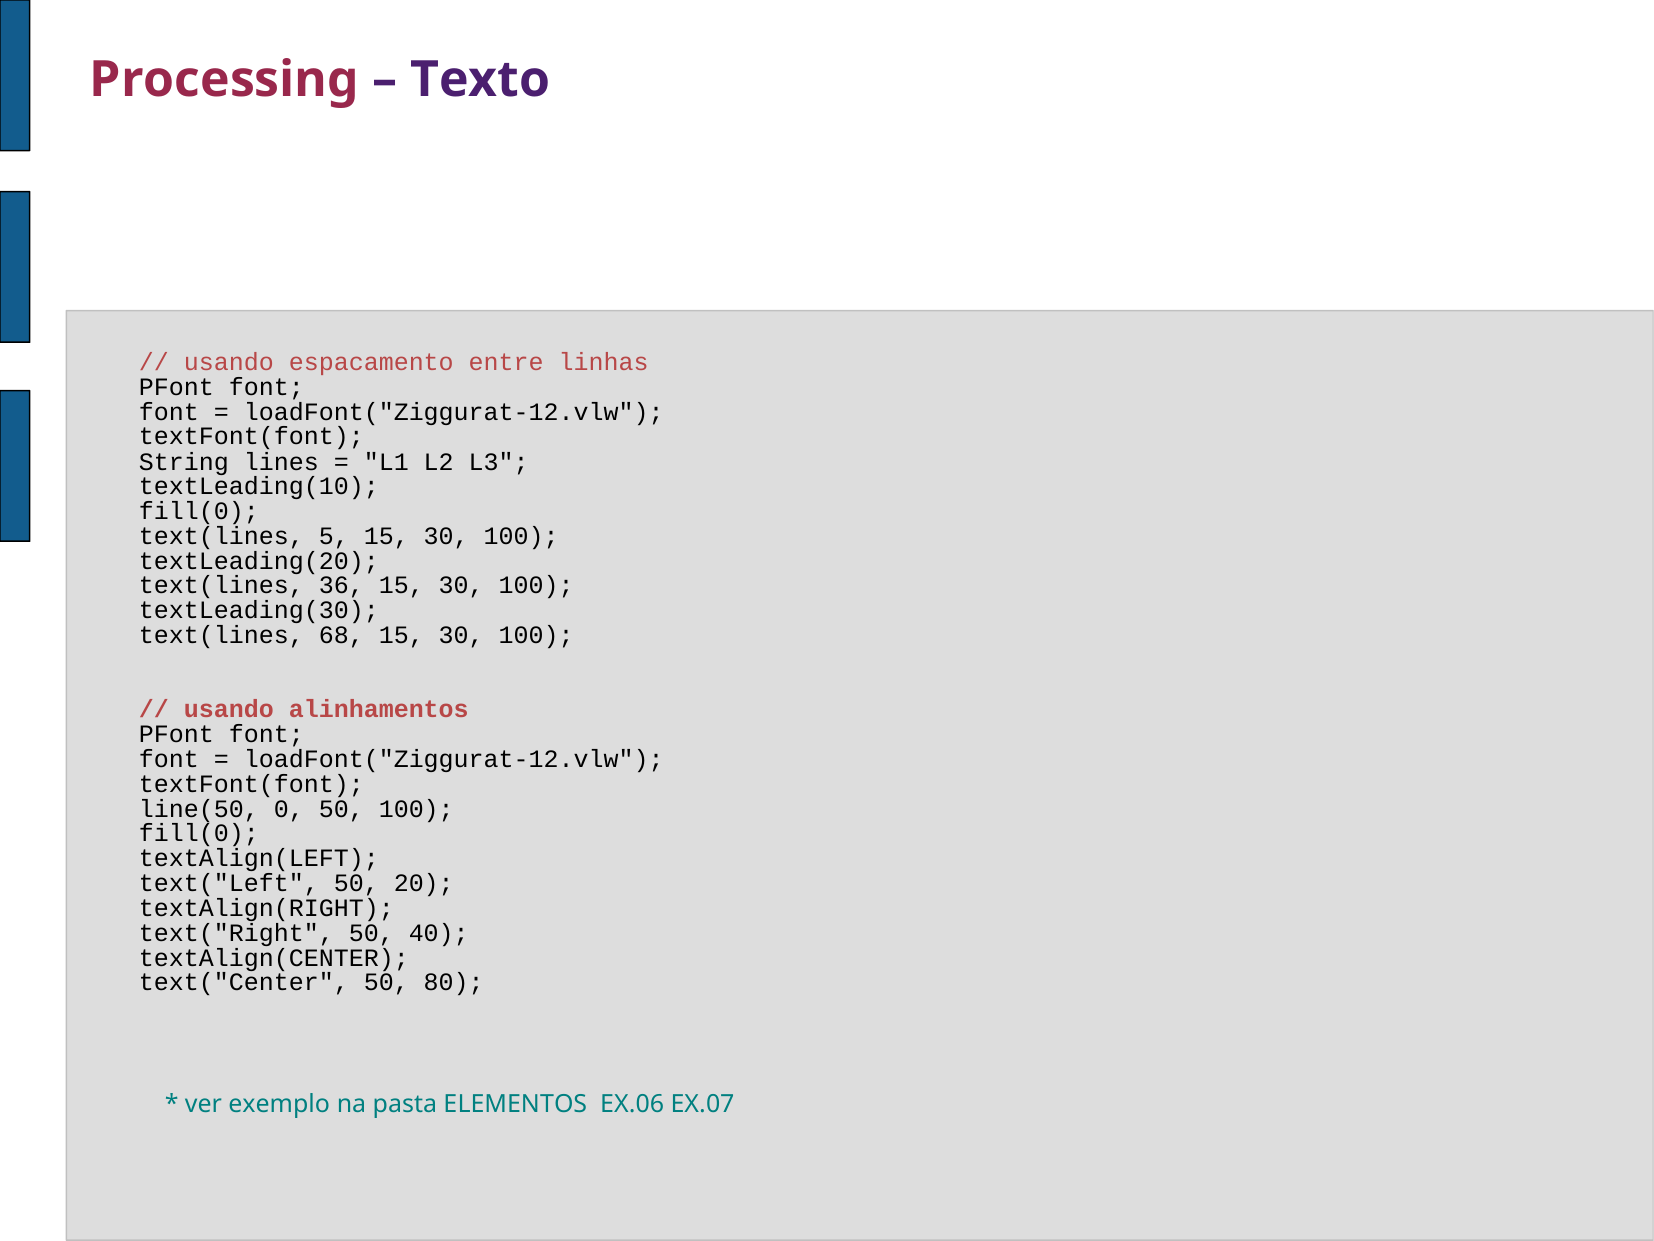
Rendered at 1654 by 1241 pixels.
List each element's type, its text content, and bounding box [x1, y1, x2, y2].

text_box // usando espacamento entre linhas PFont font; font = loadFont("Ziggurat-12.vlw"); textFont(font); String lines = "L1 L2 L3"; textLeading(10); fill(0); text(lines, 5, 15, 30, 100); textLeading(20); text(lines, 36, 15, 30, 100); textLeading(30); text(lines, 68, 15, 30, 100); // usando alinhamentos PFont font; font = loadFont("Ziggurat-12.vlw"); textFont(font); line(50, 0, 50, 100); fill(0); textAlign(LEFT); text("Left", 50, 20); textAlign(RIGHT); text("Right", 50, 40); textAlign(CENTER); text("Center", 50, 80); [124, 337, 1613, 1132]
text_box Processing – Texto [75, 37, 1501, 113]
text_box * ver exemplo na pasta ELEMENTOS EX.06 EX.07 [149, 1079, 873, 1126]
